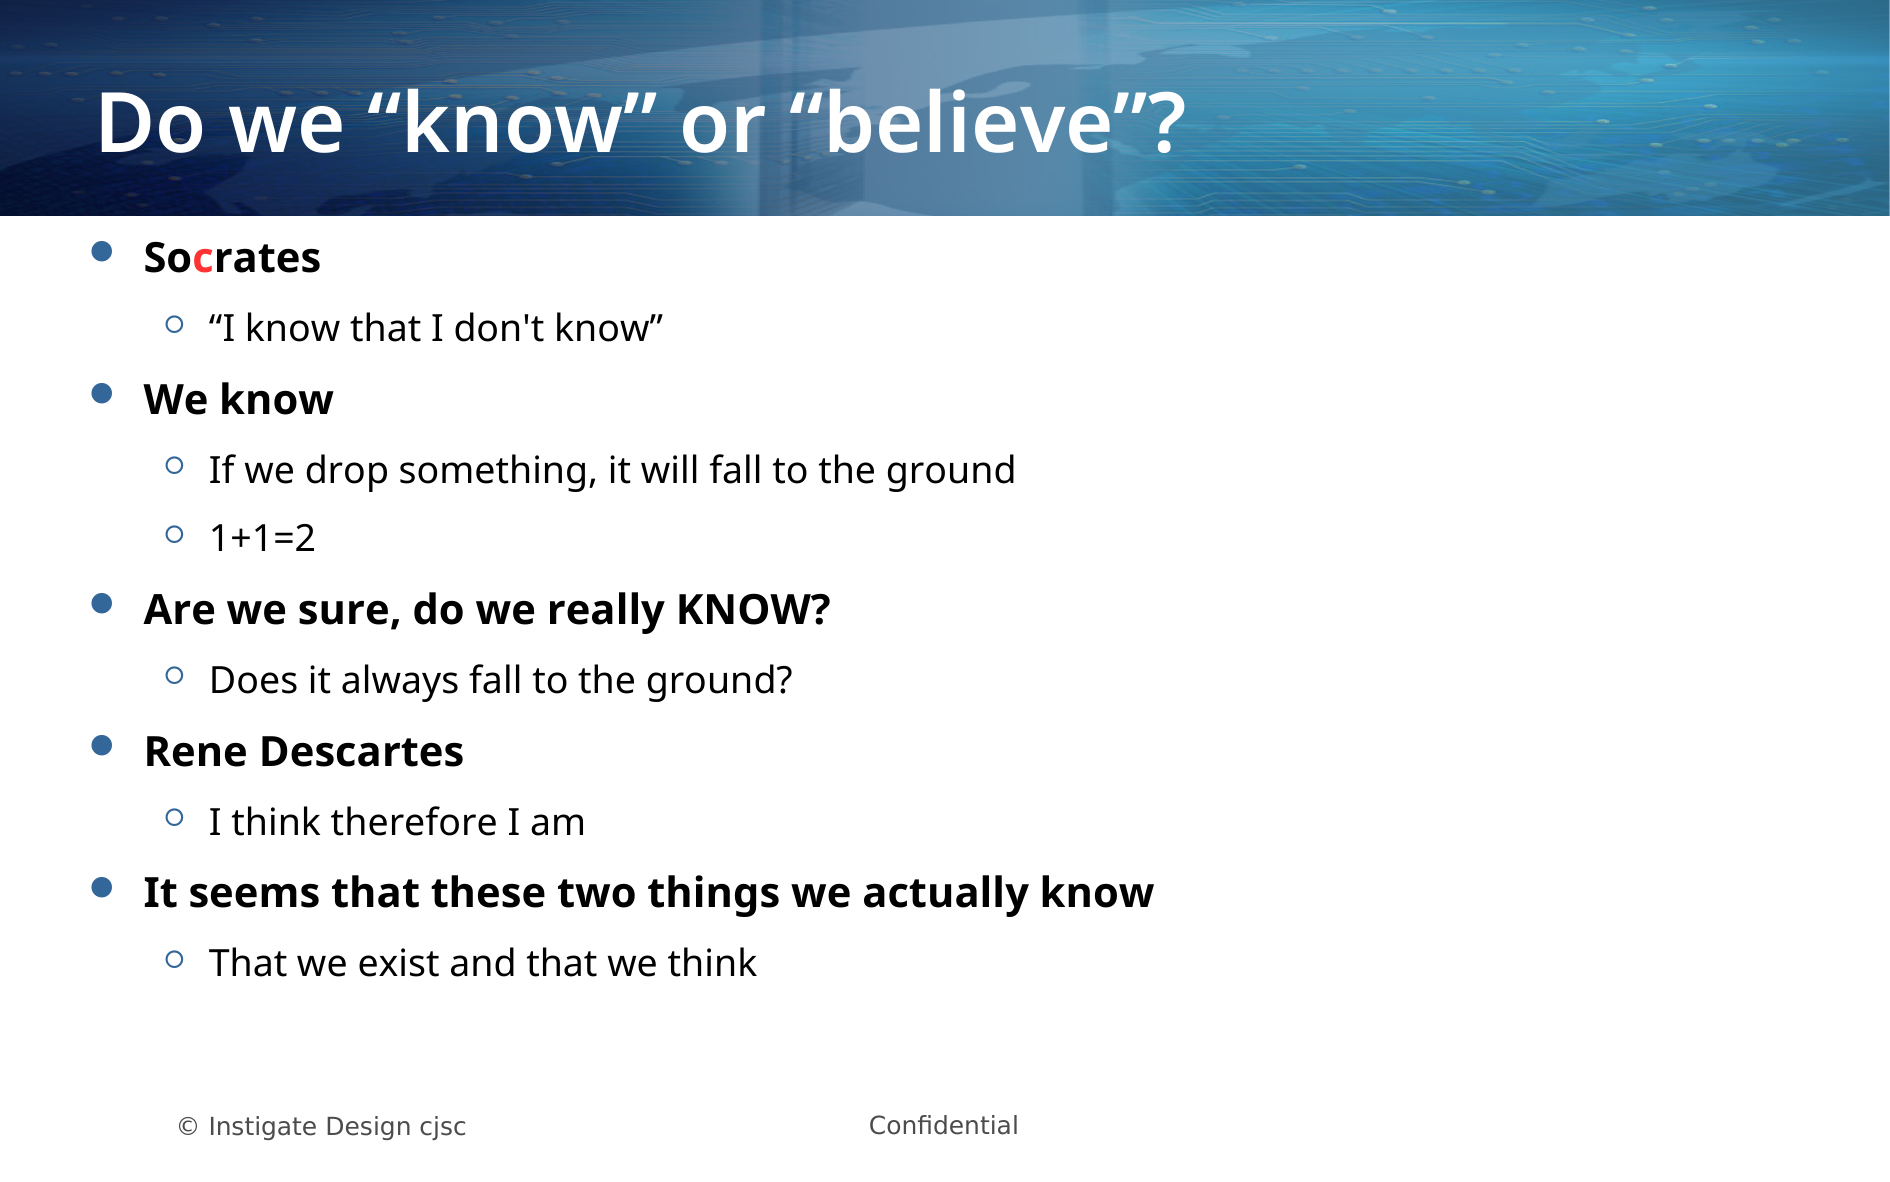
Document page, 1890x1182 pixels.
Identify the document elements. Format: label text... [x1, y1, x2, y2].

list Socrates “I know that I don't know” We know If we drop something, it will fall to the ground 1+1=2 Are we sure, do we really KNOW? Does it always fall to the ground? Rene Descartes I think therefore I am It seems that these two things we actually know That we exist and that we think [88, 228, 1788, 994]
picture [0, 0, 1890, 216]
title Do we “know” or “believe”? [94, 35, 1793, 205]
